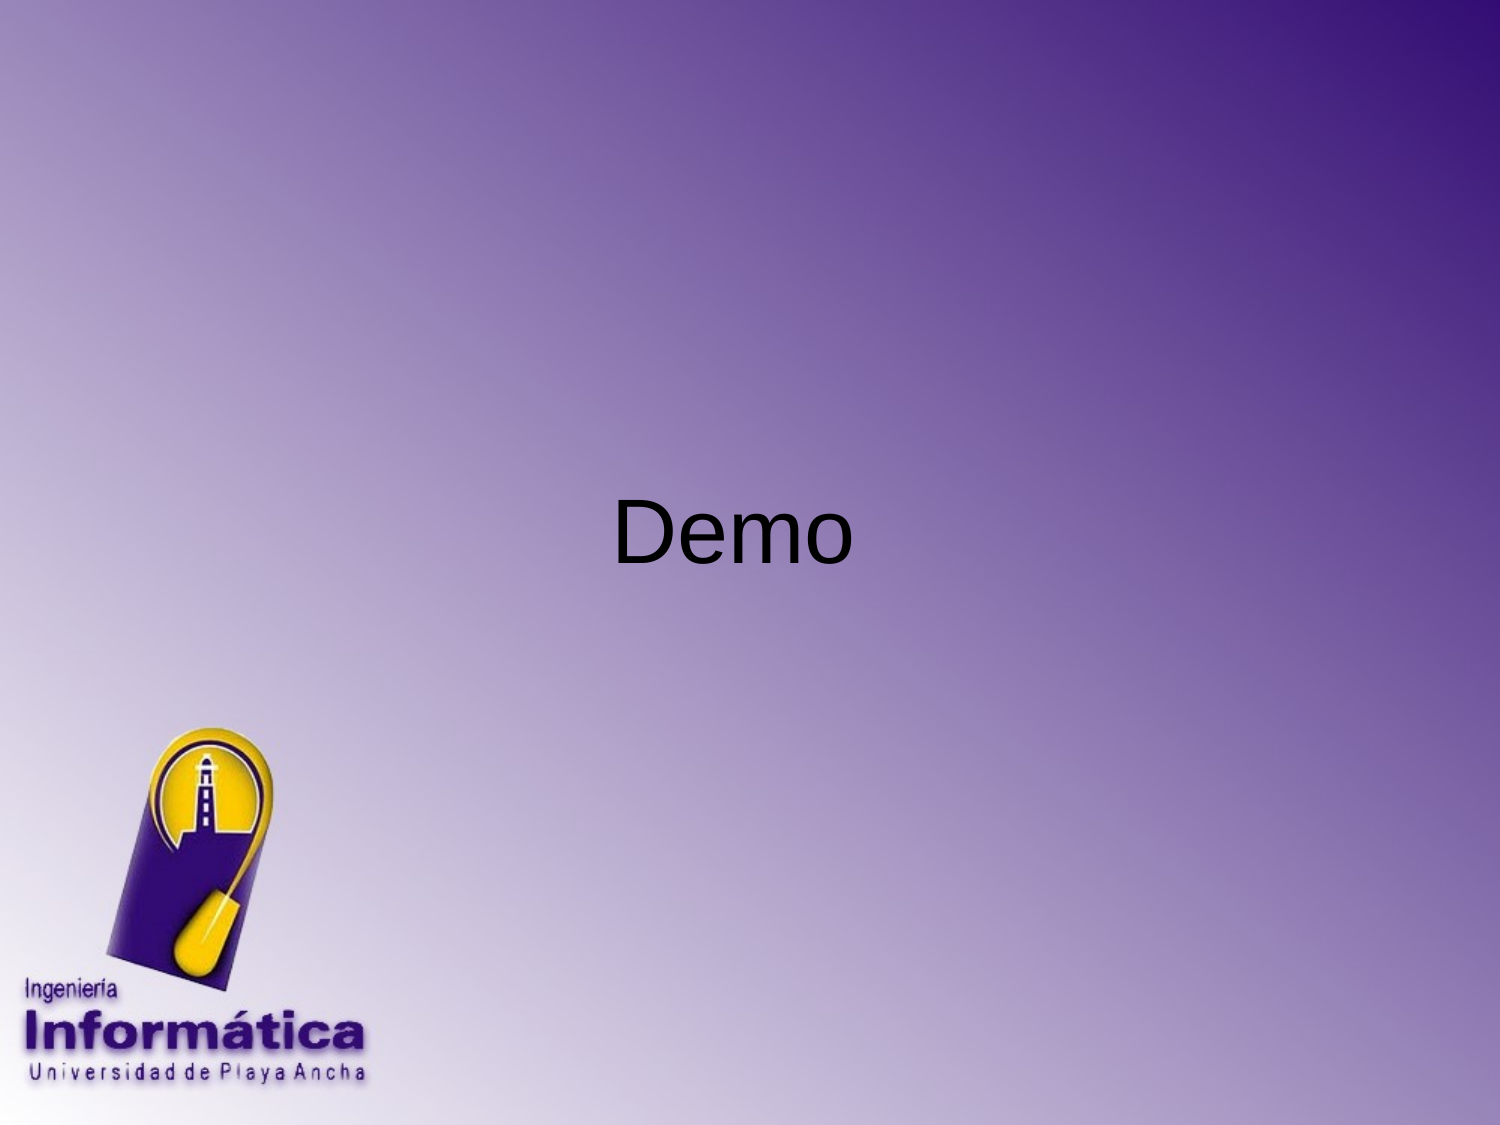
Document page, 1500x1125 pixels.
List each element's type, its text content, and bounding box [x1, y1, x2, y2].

picture [0, 0, 1500, 1125]
title Demo [58, 433, 1409, 622]
